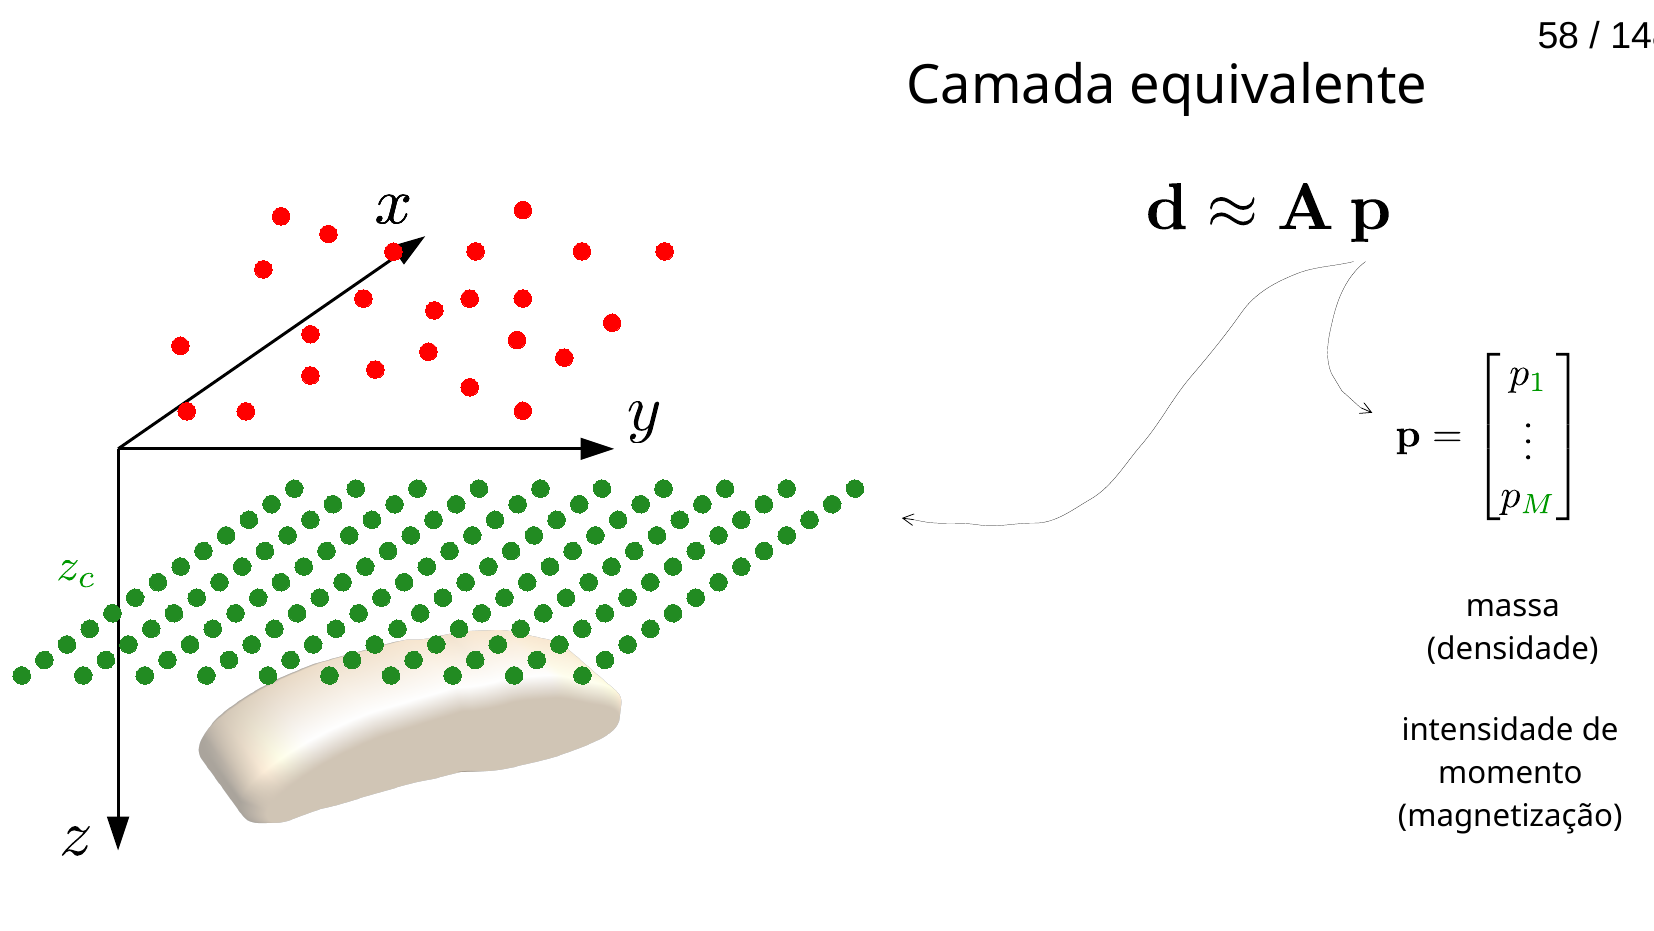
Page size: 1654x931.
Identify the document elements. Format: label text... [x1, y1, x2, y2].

text_box [333, 573, 352, 592]
text_box [233, 557, 252, 576]
picture [1145, 183, 1392, 242]
text_box [177, 402, 196, 421]
text_box [194, 542, 213, 560]
text_box [363, 510, 381, 529]
text_box [424, 510, 443, 529]
picture [626, 401, 662, 443]
picture [59, 826, 93, 856]
text_box [641, 619, 660, 638]
text_box [579, 573, 598, 592]
text_box [664, 604, 682, 623]
text_box [327, 619, 345, 638]
text_box [171, 336, 190, 355]
picture [1393, 351, 1584, 522]
text_box [349, 604, 368, 623]
text_box [550, 635, 569, 654]
text_box [272, 573, 290, 592]
text_box [417, 557, 436, 576]
text_box [440, 542, 459, 560]
text_box [460, 378, 479, 397]
picture [374, 194, 413, 224]
text_box massa (densidade) [1412, 575, 1625, 671]
text_box [382, 666, 400, 685]
text_box [372, 588, 391, 607]
text_box [463, 526, 482, 545]
text_box [456, 573, 475, 592]
text_box [609, 510, 627, 529]
text_box [648, 526, 666, 545]
text_box [573, 242, 591, 261]
text_box [486, 510, 504, 529]
text_box [732, 510, 751, 529]
text_box [301, 510, 320, 529]
text_box [563, 542, 582, 560]
text_box [732, 557, 751, 576]
text_box [641, 573, 660, 592]
text_box [288, 604, 306, 623]
text_box [502, 542, 520, 560]
text_box [513, 289, 532, 308]
text_box [593, 479, 611, 498]
text_box [686, 542, 705, 560]
text_box [408, 479, 427, 498]
text_box [755, 495, 773, 514]
text_box [119, 635, 138, 654]
text_box [755, 542, 773, 560]
text_box [272, 207, 290, 226]
text_box [281, 651, 300, 669]
text_box [259, 666, 277, 685]
text_box [384, 242, 403, 261]
text_box [203, 619, 222, 638]
text_box [511, 619, 530, 638]
text_box [508, 495, 527, 514]
text_box [365, 635, 384, 654]
text_box [846, 479, 864, 498]
text_box [265, 619, 284, 638]
text_box [135, 666, 154, 685]
text_box [181, 635, 199, 654]
text_box [603, 313, 621, 332]
text_box [670, 510, 689, 529]
text_box [395, 573, 413, 592]
text_box [165, 604, 183, 623]
text_box [472, 604, 491, 623]
text_box [466, 651, 485, 669]
text_box [514, 401, 532, 420]
text_box [602, 557, 621, 576]
text_box [531, 479, 550, 498]
text_box [254, 260, 273, 279]
text_box [466, 242, 485, 261]
text_box [401, 526, 420, 545]
text_box Camada equivalente [891, 37, 1616, 113]
text_box [655, 242, 674, 261]
text_box [388, 619, 407, 638]
text_box [631, 495, 650, 514]
text_box [709, 526, 728, 545]
text_box [709, 573, 728, 592]
text_box [197, 666, 216, 685]
text_box [425, 301, 444, 320]
text_box [126, 588, 145, 607]
text_box [595, 604, 614, 623]
text_box [236, 402, 255, 421]
text_box [304, 635, 323, 654]
text_box [570, 495, 589, 514]
text_box [240, 510, 258, 529]
picture [56, 560, 95, 588]
text_box [555, 348, 574, 367]
text_box [35, 651, 54, 669]
text_box [800, 510, 819, 529]
text_box [366, 360, 385, 379]
text_box [618, 588, 637, 607]
text_box [527, 651, 546, 669]
text_box [654, 479, 673, 498]
text_box [525, 526, 543, 545]
text_box [74, 666, 93, 685]
text_box [447, 495, 466, 514]
text_box [324, 495, 342, 514]
text_box [317, 542, 336, 560]
text_box [518, 573, 537, 592]
text_box [625, 542, 644, 560]
text_box [385, 495, 404, 514]
text_box [379, 542, 397, 560]
text_box [716, 479, 734, 498]
text_box [618, 635, 637, 654]
text_box [149, 573, 167, 592]
text_box [310, 588, 329, 607]
text_box [158, 651, 177, 669]
text_box [479, 557, 498, 576]
text_box [488, 635, 507, 654]
text_box [573, 666, 592, 685]
text_box [356, 557, 375, 576]
text_box [686, 588, 705, 607]
text_box [343, 651, 361, 669]
text_box [547, 510, 566, 529]
text_box [103, 604, 122, 623]
text_box [220, 651, 238, 669]
text_box [508, 331, 526, 349]
text_box [210, 573, 229, 592]
text_box [404, 651, 423, 669]
text_box [777, 479, 796, 498]
text_box <number> / 148 [1414, 0, 1654, 71]
text_box [514, 201, 532, 219]
text_box [443, 666, 462, 685]
text_box [12, 666, 31, 685]
text_box [823, 495, 842, 514]
text_box [294, 557, 313, 576]
text_box [534, 604, 553, 623]
text_box intensidade de momento (magnetização) [1383, 699, 1642, 825]
text_box [340, 526, 359, 545]
text_box [256, 542, 274, 560]
text_box [573, 619, 592, 638]
text_box [557, 588, 575, 607]
text_box [301, 366, 320, 385]
text_box [541, 557, 559, 576]
text_box [450, 619, 468, 638]
text_box [505, 666, 523, 685]
text_box [171, 557, 190, 576]
text_box [434, 588, 452, 607]
text_box [495, 588, 514, 607]
text_box [596, 651, 614, 669]
text_box [354, 289, 373, 308]
text_box [142, 619, 161, 638]
text_box [346, 479, 365, 498]
text_box [58, 635, 76, 654]
text_box [242, 635, 261, 654]
text_box [470, 479, 488, 498]
text_box [217, 526, 235, 545]
text_box [777, 526, 796, 545]
text_box [80, 619, 99, 638]
text_box [278, 526, 297, 545]
text_box [427, 635, 446, 654]
text_box [97, 651, 115, 669]
text_box [319, 225, 338, 243]
text_box [586, 526, 605, 545]
text_box [301, 325, 320, 344]
text_box [249, 588, 268, 607]
text_box [320, 666, 339, 685]
text_box [285, 479, 304, 498]
text_box [693, 495, 712, 514]
text_box [411, 604, 430, 623]
text_box [262, 495, 281, 514]
text_box [664, 557, 682, 576]
text_box [460, 289, 479, 308]
text_box [187, 588, 206, 607]
text_box [226, 604, 245, 623]
text_box [419, 342, 438, 361]
